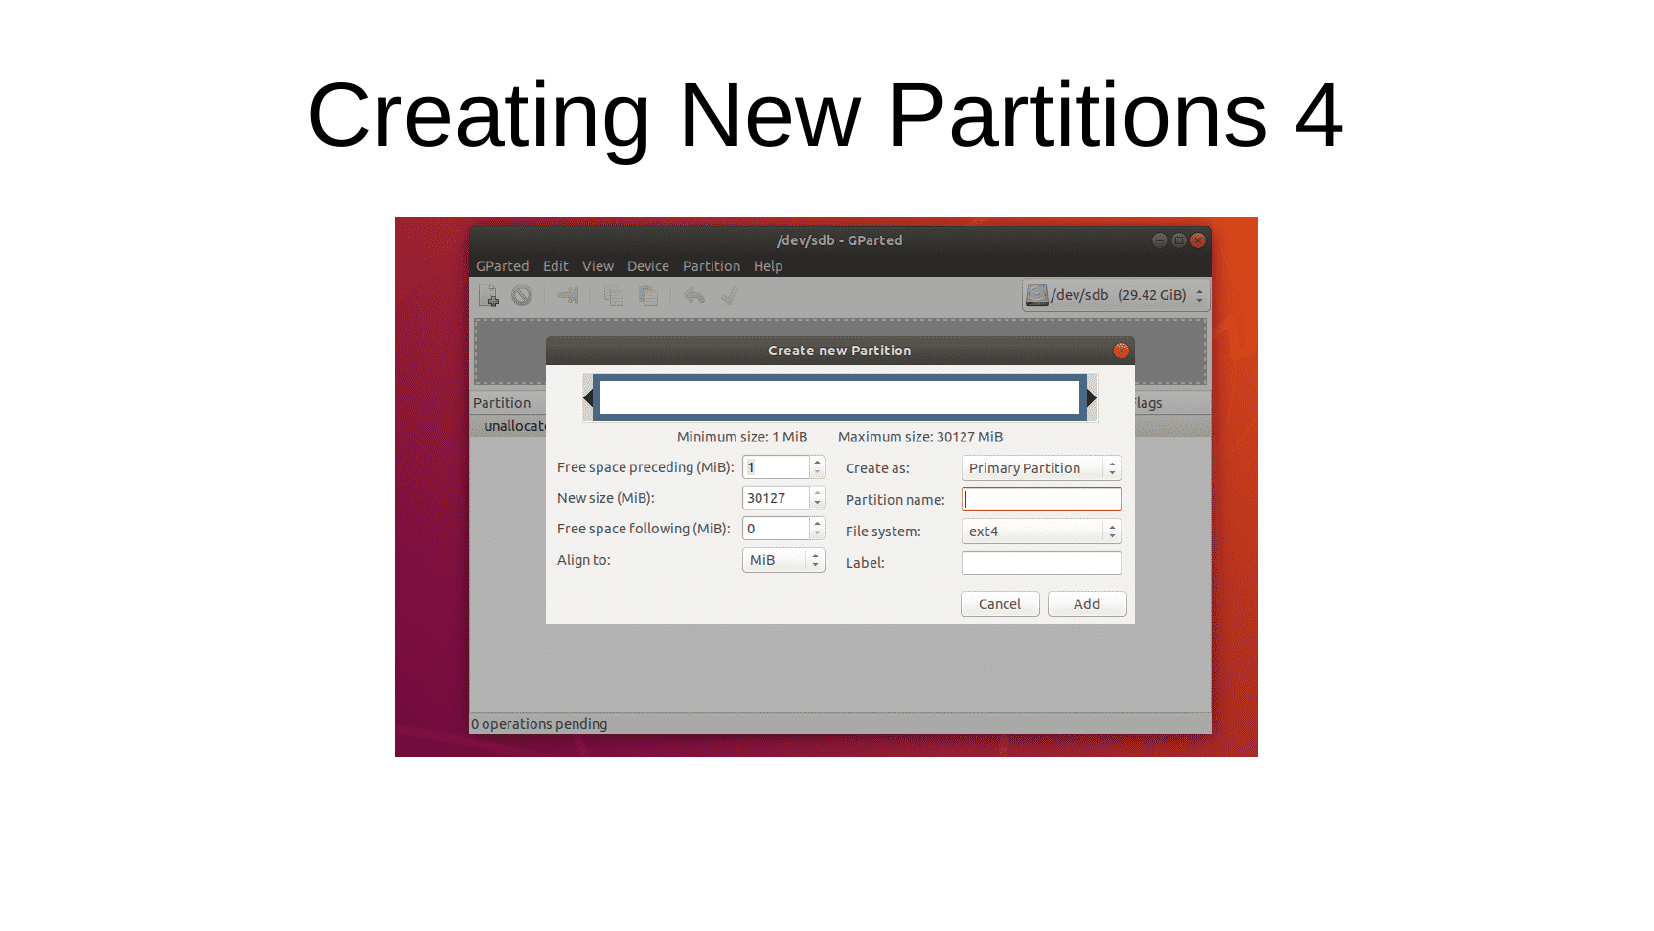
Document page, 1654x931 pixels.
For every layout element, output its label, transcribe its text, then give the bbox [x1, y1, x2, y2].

title Creating New Partitions 4 [82, 37, 1571, 193]
picture [395, 217, 1258, 758]
